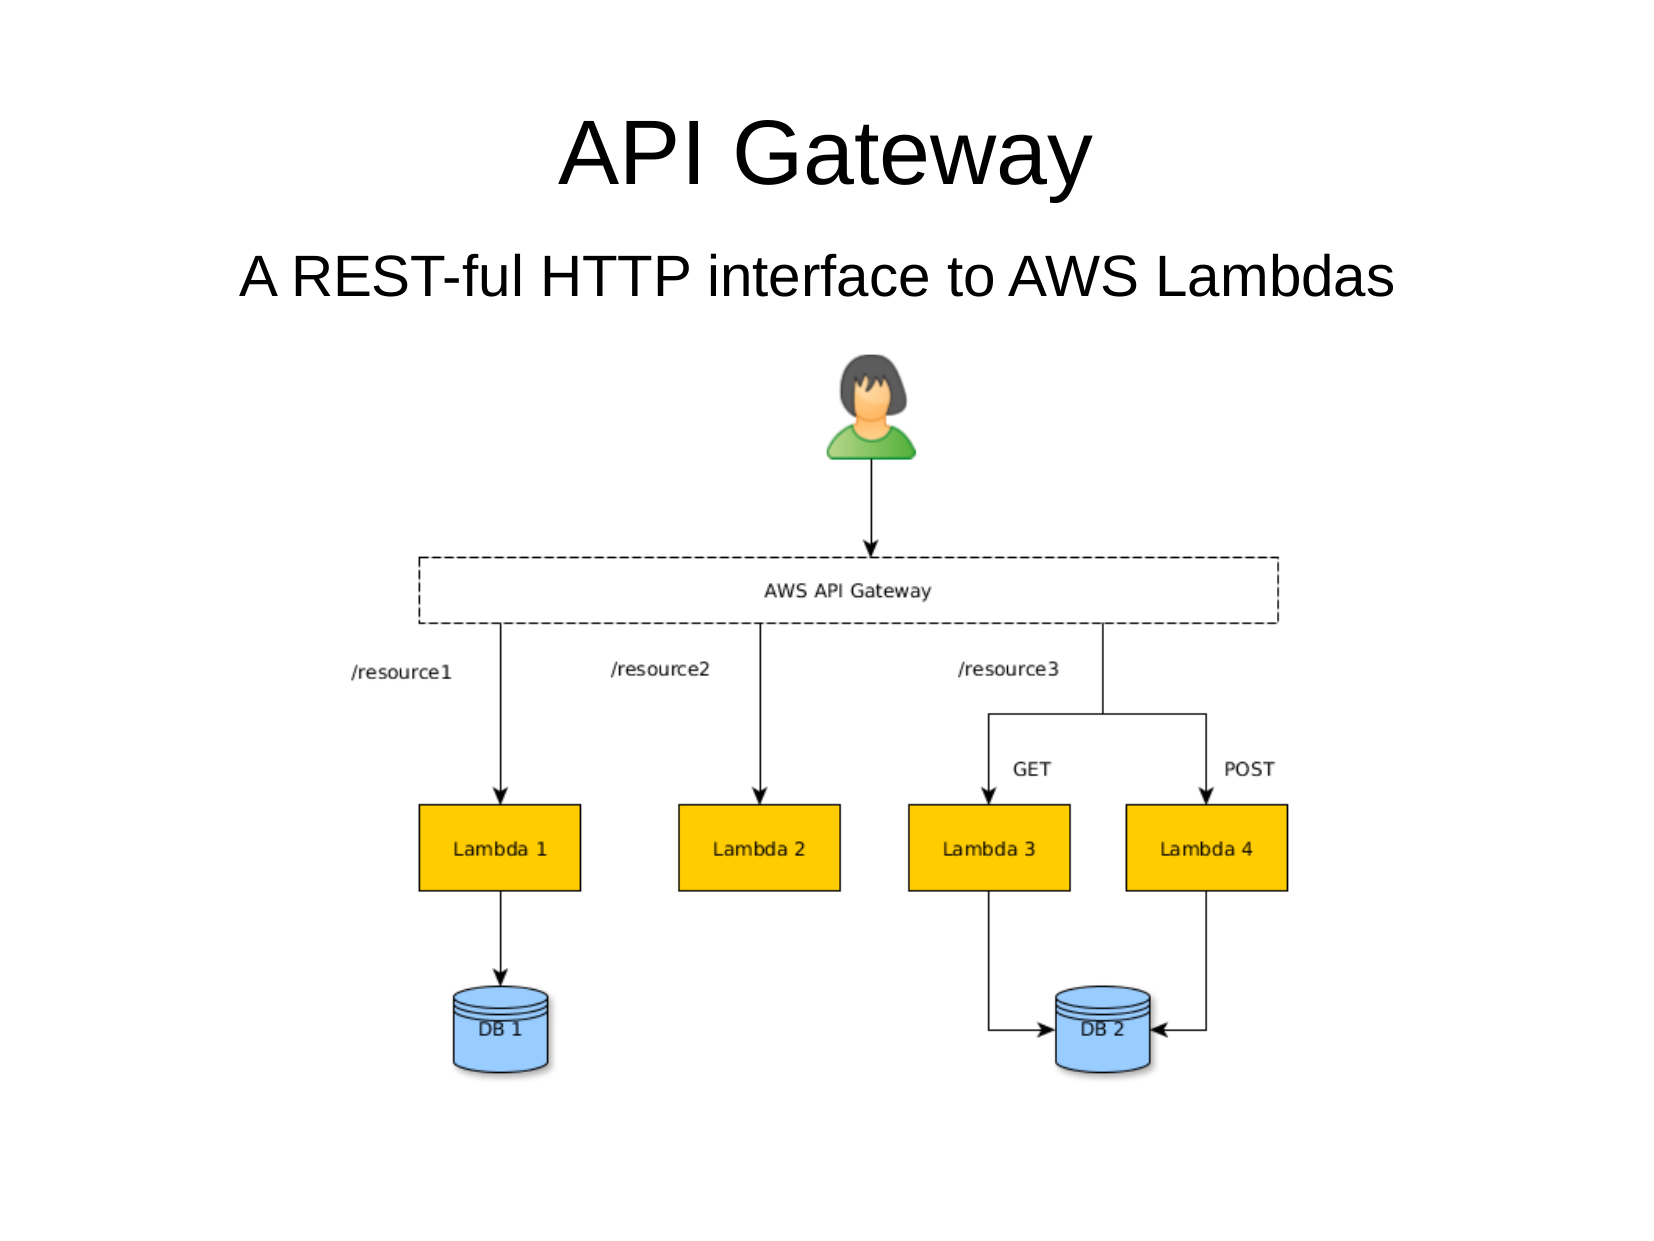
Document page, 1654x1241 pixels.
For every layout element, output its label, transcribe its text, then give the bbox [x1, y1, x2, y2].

picture [325, 330, 1312, 1097]
text_box A REST-ful HTTP interface to AWS Lambdas [224, 236, 1524, 317]
title API Gateway [82, 49, 1571, 257]
